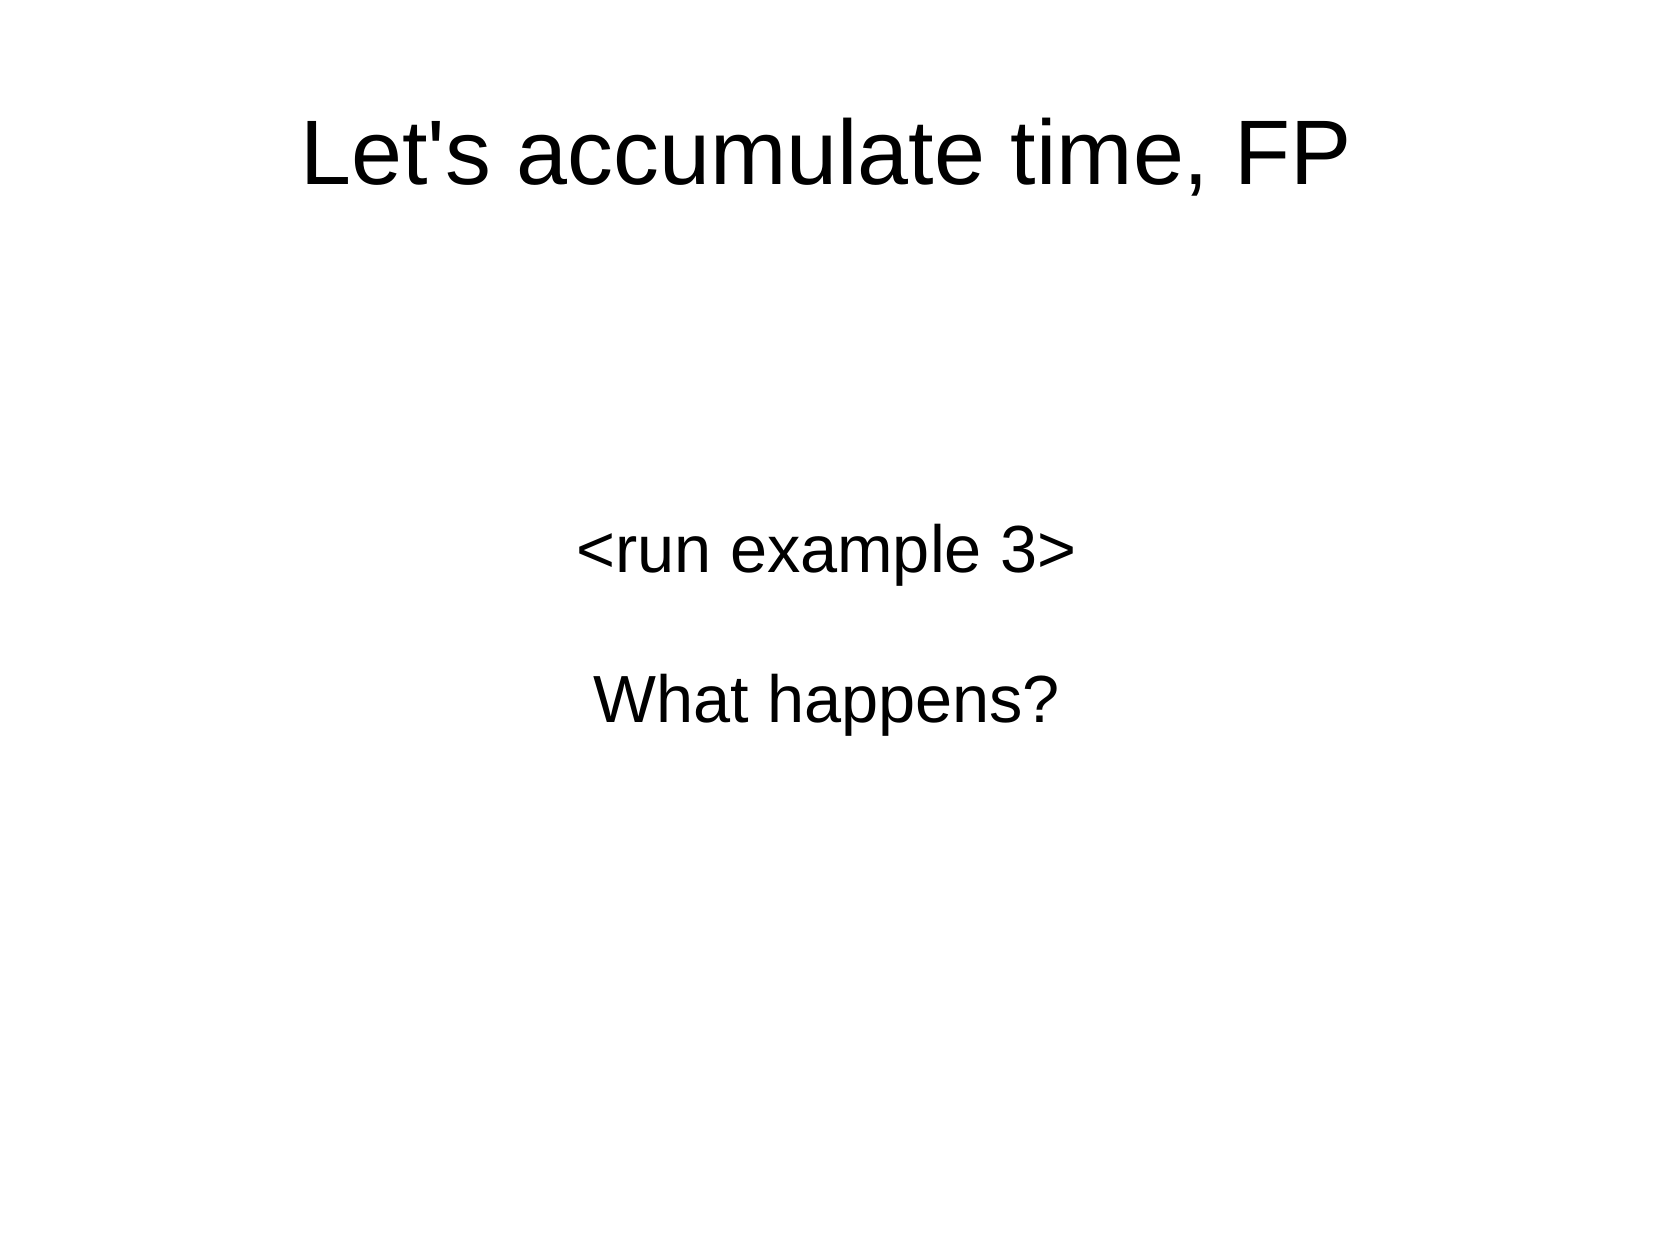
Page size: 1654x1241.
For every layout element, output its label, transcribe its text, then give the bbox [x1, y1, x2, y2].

subtitle <run example 3> What happens? [82, 290, 1571, 1109]
title Let's accumulate time, FP [82, 49, 1571, 257]
